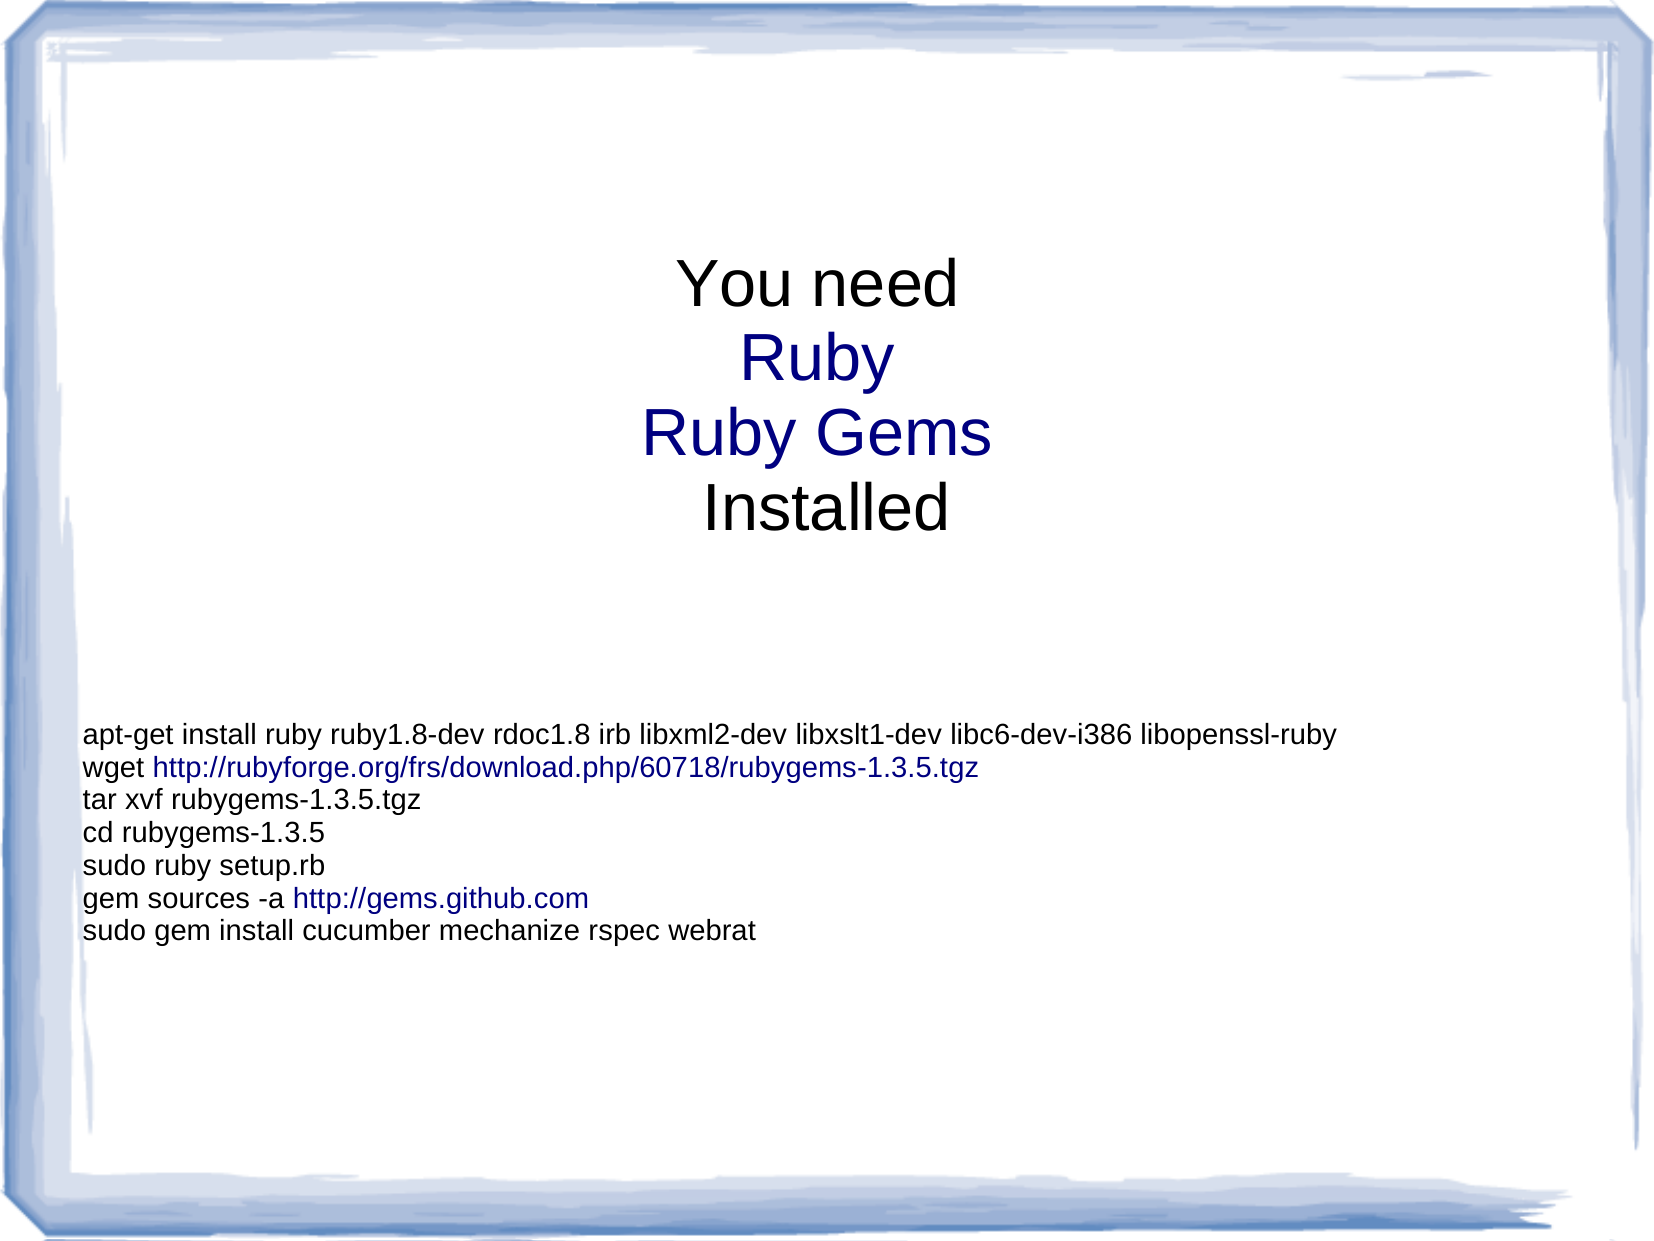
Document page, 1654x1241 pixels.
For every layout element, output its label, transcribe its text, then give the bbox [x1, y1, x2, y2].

subtitle You need Ruby Ruby Gems Installed apt-get install ruby ruby1.8-dev rdoc1.8 irb libxml2-dev libxslt1-dev libc6-dev-i386 libopenssl-ruby wget http://rubyforge.org/frs/download.php/60718/rubygems-1.3.5.tgz tar xvf rubygems-1.3.5.tgz cd rubygems-1.3.5 sudo ruby setup.rb gem sources -a http://gems.github.com sudo gem install cucumber mechanize rspec webrat [82, 49, 1571, 1144]
picture [0, 0, 1654, 1241]
